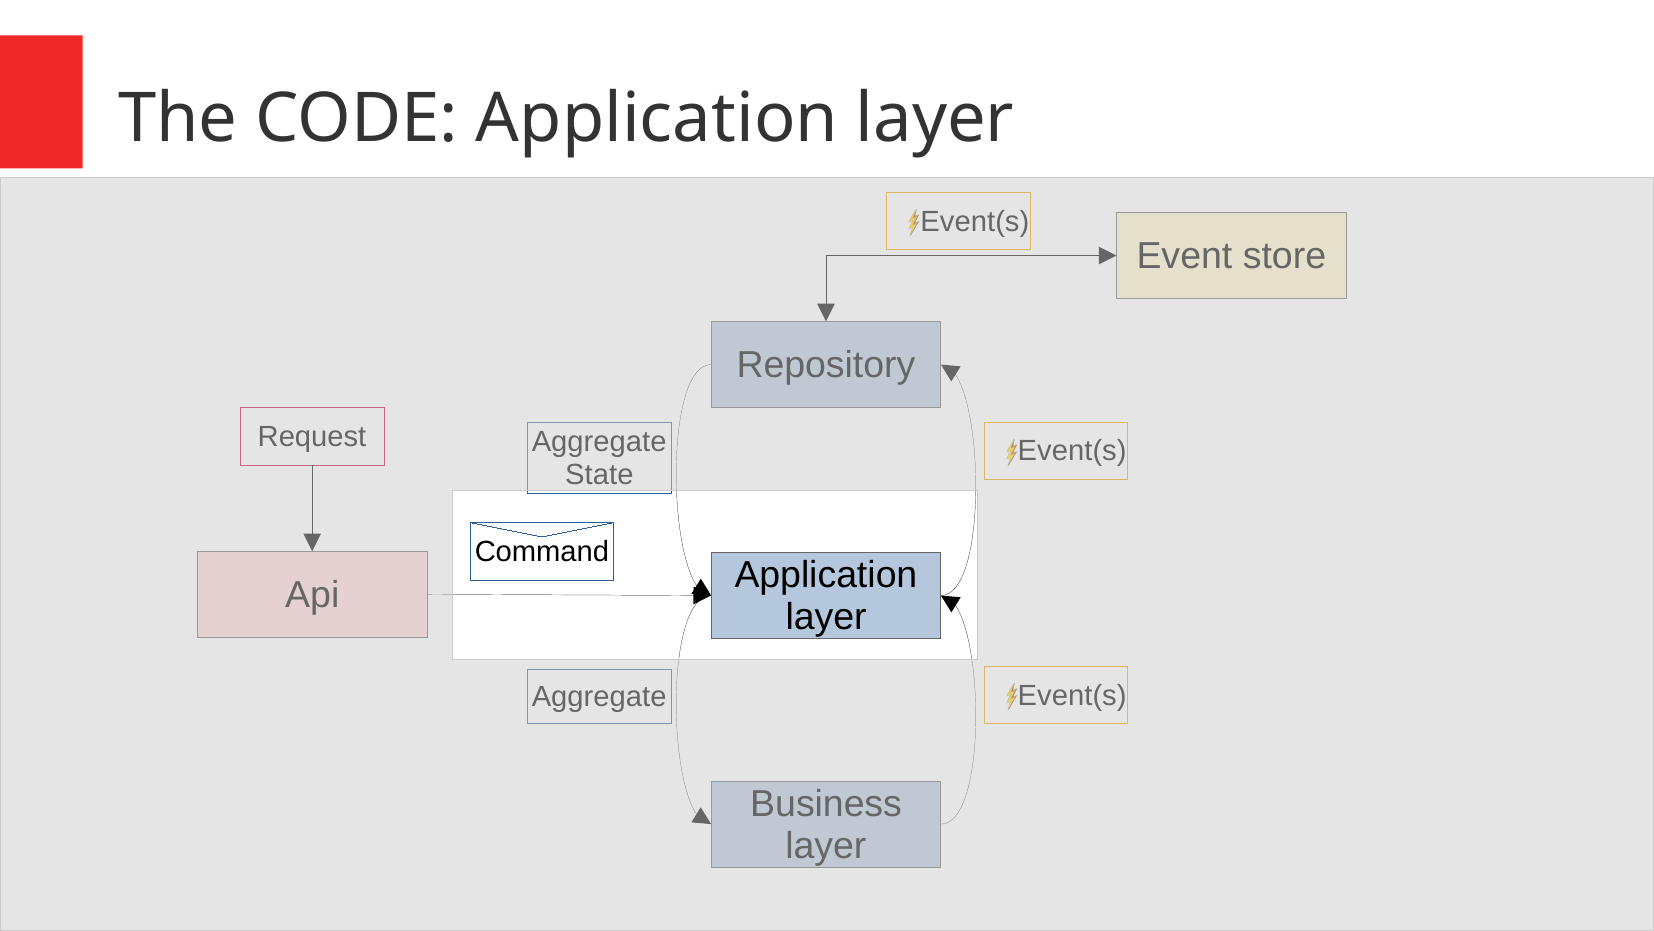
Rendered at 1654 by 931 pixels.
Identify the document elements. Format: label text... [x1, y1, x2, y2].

title The CODE: Application layer [118, 37, 1571, 177]
text_box Application layer [711, 552, 941, 639]
text_box [0, 177, 1654, 931]
text_box Command [470, 522, 614, 581]
